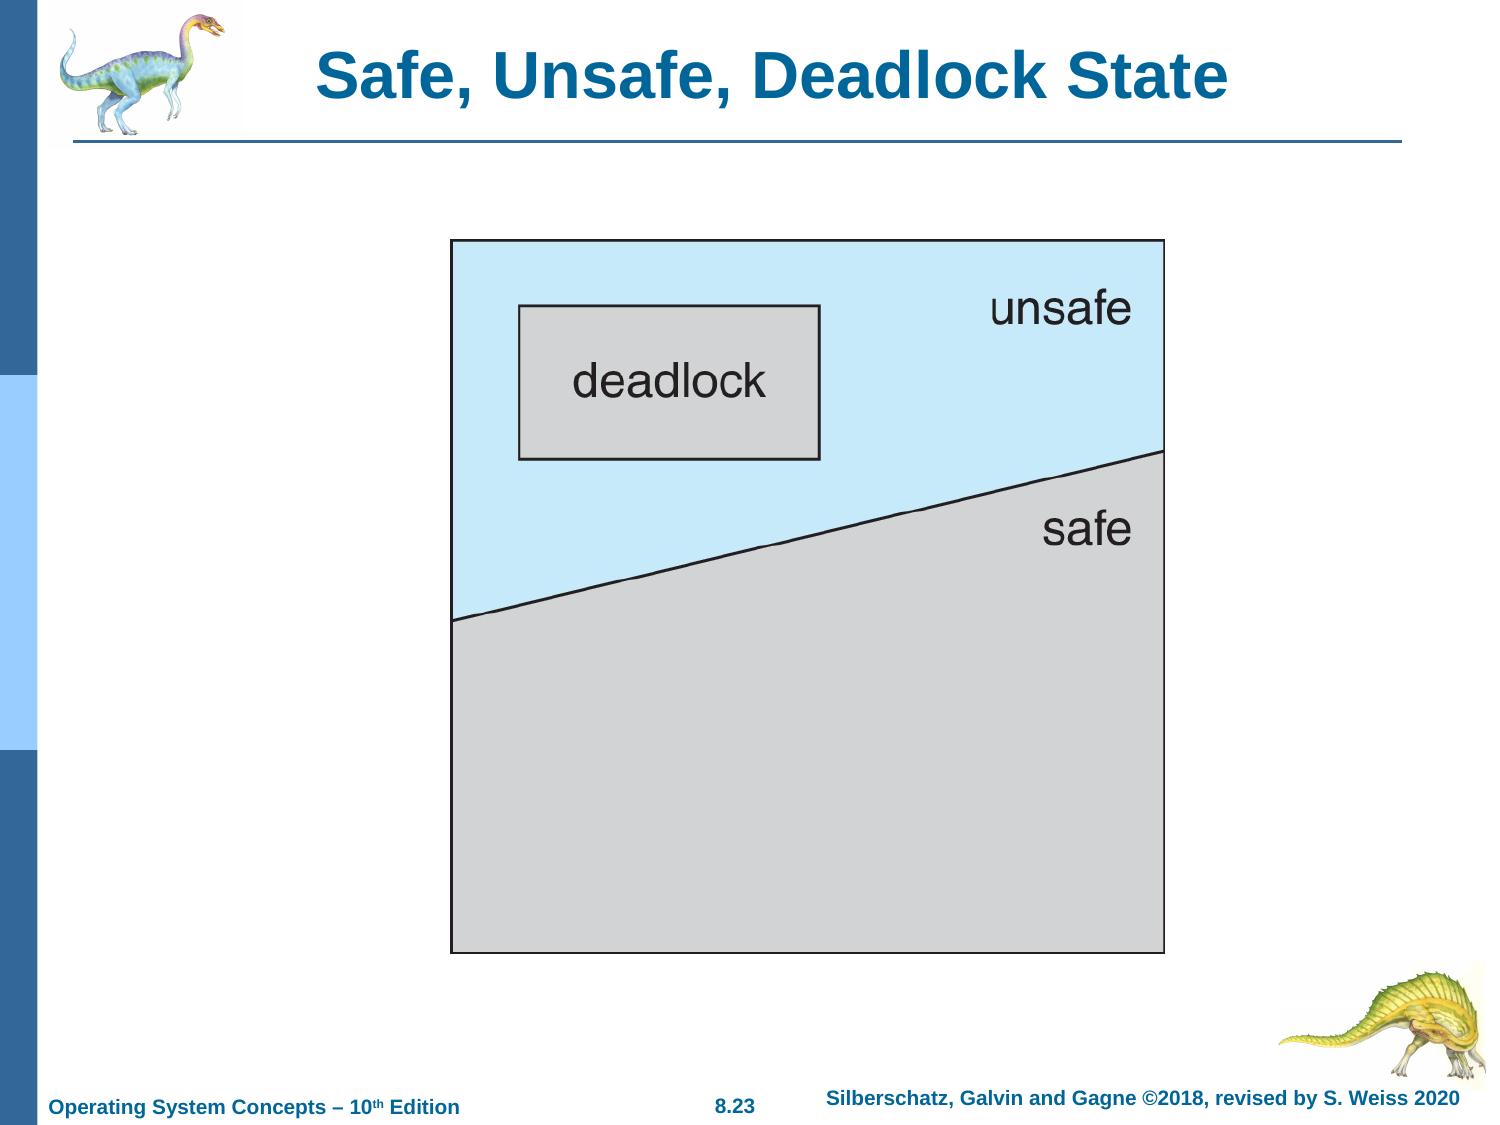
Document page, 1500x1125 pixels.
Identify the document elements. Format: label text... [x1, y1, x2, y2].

picture [1275, 959, 1486, 1095]
picture [46, 0, 243, 149]
title Safe, Unsafe, Deadlock State [138, 24, 1426, 120]
picture [450, 239, 1165, 954]
